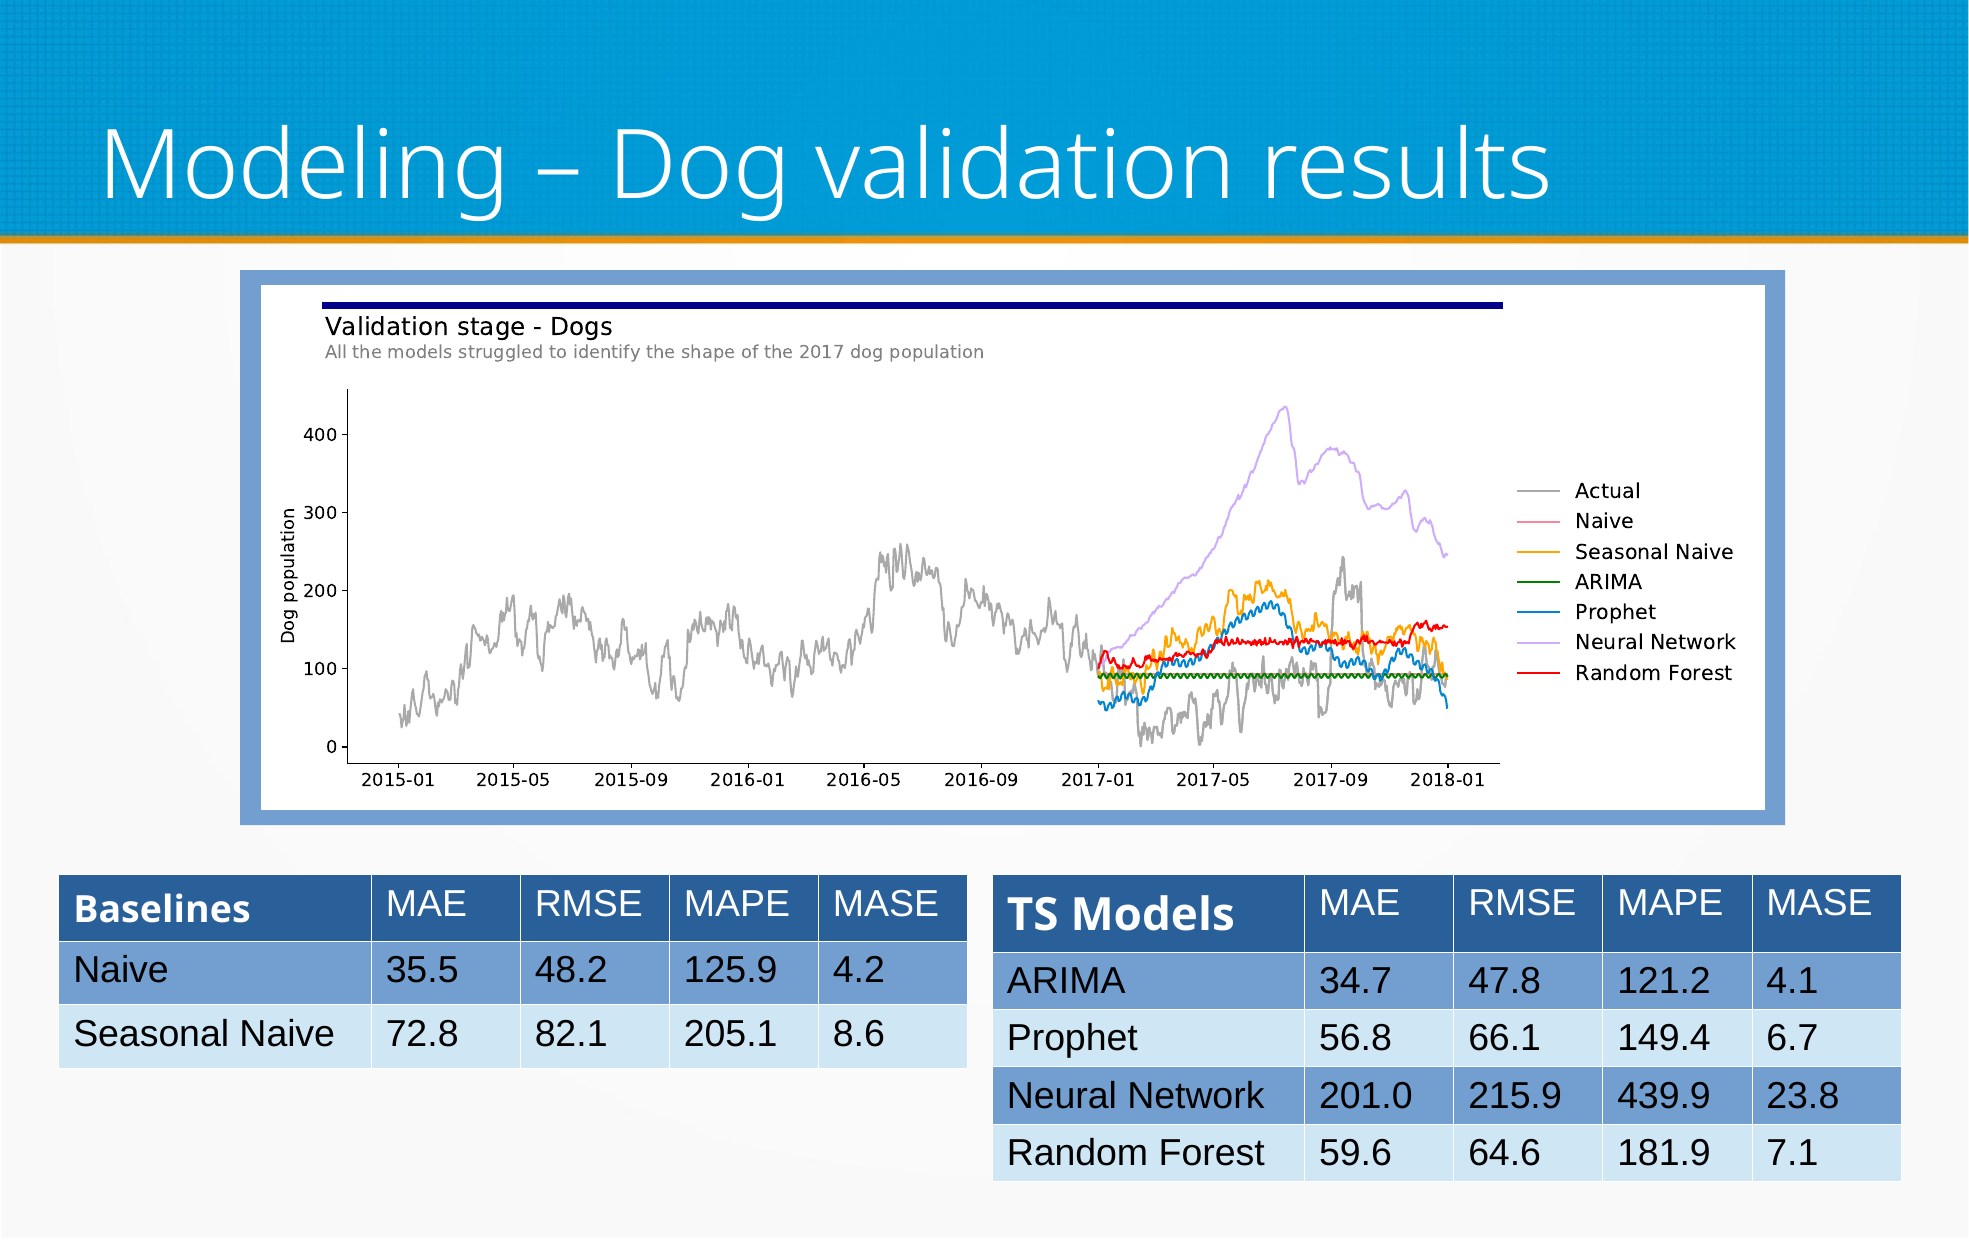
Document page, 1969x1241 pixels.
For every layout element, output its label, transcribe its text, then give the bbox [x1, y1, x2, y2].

table_cell 82.1 [521, 1005, 669, 1068]
table_cell 56.8 [1305, 1010, 1453, 1066]
picture [0, 233, 1969, 1241]
table_cell 47.8 [1454, 953, 1602, 1009]
table_header RMSE [521, 875, 669, 941]
table_header MASE [1753, 875, 1901, 952]
table_header MASE [819, 875, 967, 941]
table_cell 205.1 [670, 1005, 818, 1068]
table_cell 6.7 [1753, 1010, 1901, 1066]
table_cell 4.1 [1753, 953, 1901, 1009]
table_header MAPE [1603, 875, 1752, 952]
table_cell ARIMA [993, 953, 1304, 1009]
table_cell Random Forest [993, 1125, 1304, 1181]
table_header Baselines [59, 875, 371, 941]
table_header RMSE [1454, 875, 1602, 952]
text_box [240, 270, 1786, 826]
table_cell 8.6 [819, 1005, 967, 1068]
table_cell 125.9 [670, 942, 818, 1004]
table_cell 34.7 [1305, 953, 1453, 1009]
table_cell 4.2 [819, 942, 967, 1004]
table_header MAE [1305, 875, 1453, 952]
table_header MAPE [670, 875, 818, 941]
table_cell 181.9 [1603, 1125, 1752, 1181]
table_cell Prophet [993, 1010, 1304, 1066]
table_cell Naive [59, 942, 371, 1004]
title Modeling – Dog validation results [98, 19, 1870, 227]
table_cell 66.1 [1454, 1010, 1602, 1066]
table_cell 48.2 [521, 942, 669, 1004]
table_cell 72.8 [372, 1005, 520, 1068]
table_cell 23.8 [1753, 1067, 1901, 1124]
table_cell 439.9 [1603, 1067, 1752, 1124]
table_header TS Models [993, 875, 1304, 952]
table_cell 201.0 [1305, 1067, 1453, 1124]
table_header MAE [372, 875, 520, 941]
table_cell 59.6 [1305, 1125, 1453, 1181]
table_cell Neural Network [993, 1067, 1304, 1124]
table_cell 121.2 [1603, 953, 1752, 1009]
table_cell 64.6 [1454, 1125, 1602, 1181]
table_cell 35.5 [372, 942, 520, 1004]
table_cell 149.4 [1603, 1010, 1752, 1066]
table_cell 7.1 [1753, 1125, 1901, 1181]
table_cell Seasonal Naive [59, 1005, 371, 1068]
table_cell 215.9 [1454, 1067, 1602, 1124]
